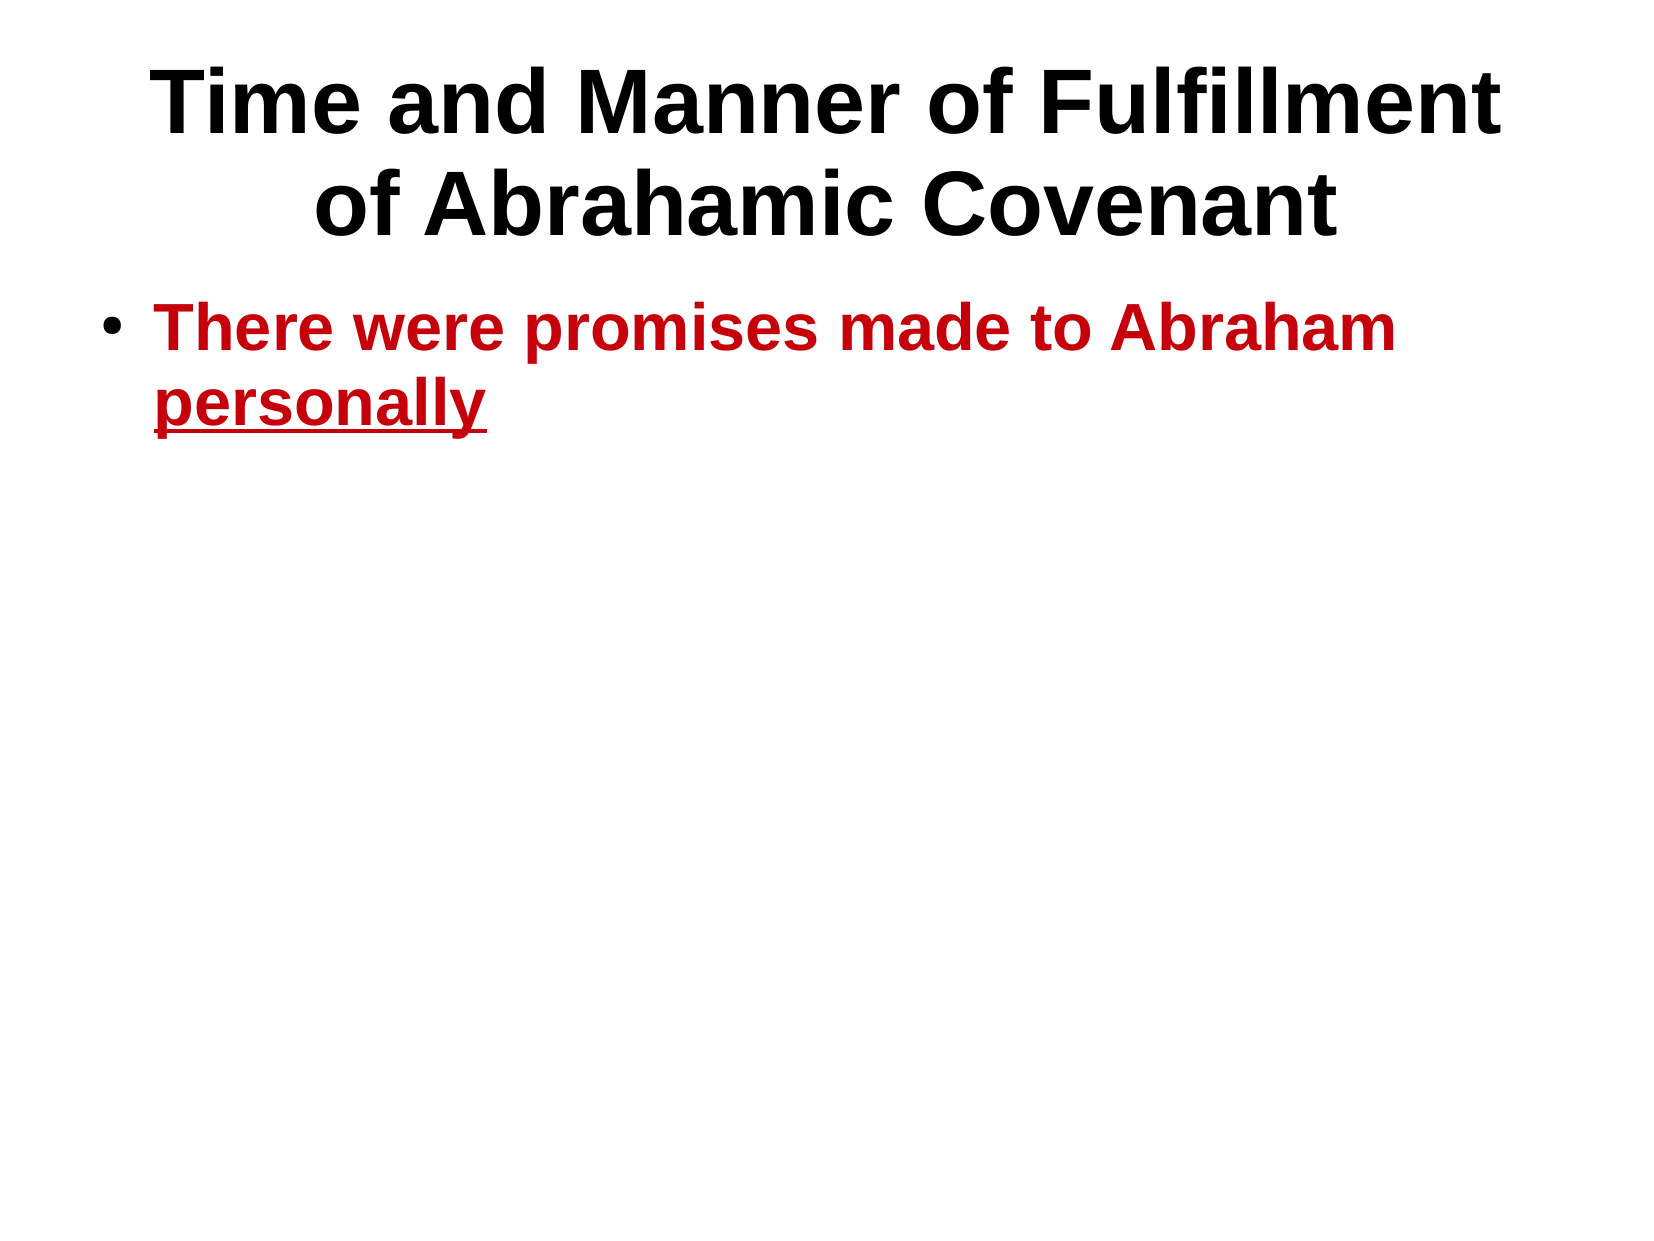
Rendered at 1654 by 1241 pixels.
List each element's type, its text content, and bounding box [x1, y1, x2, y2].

list There were promises made to Abraham personally [82, 290, 1571, 1109]
title Time and Manner of Fulfillment of Abrahamic Covenant [82, 49, 1571, 257]
